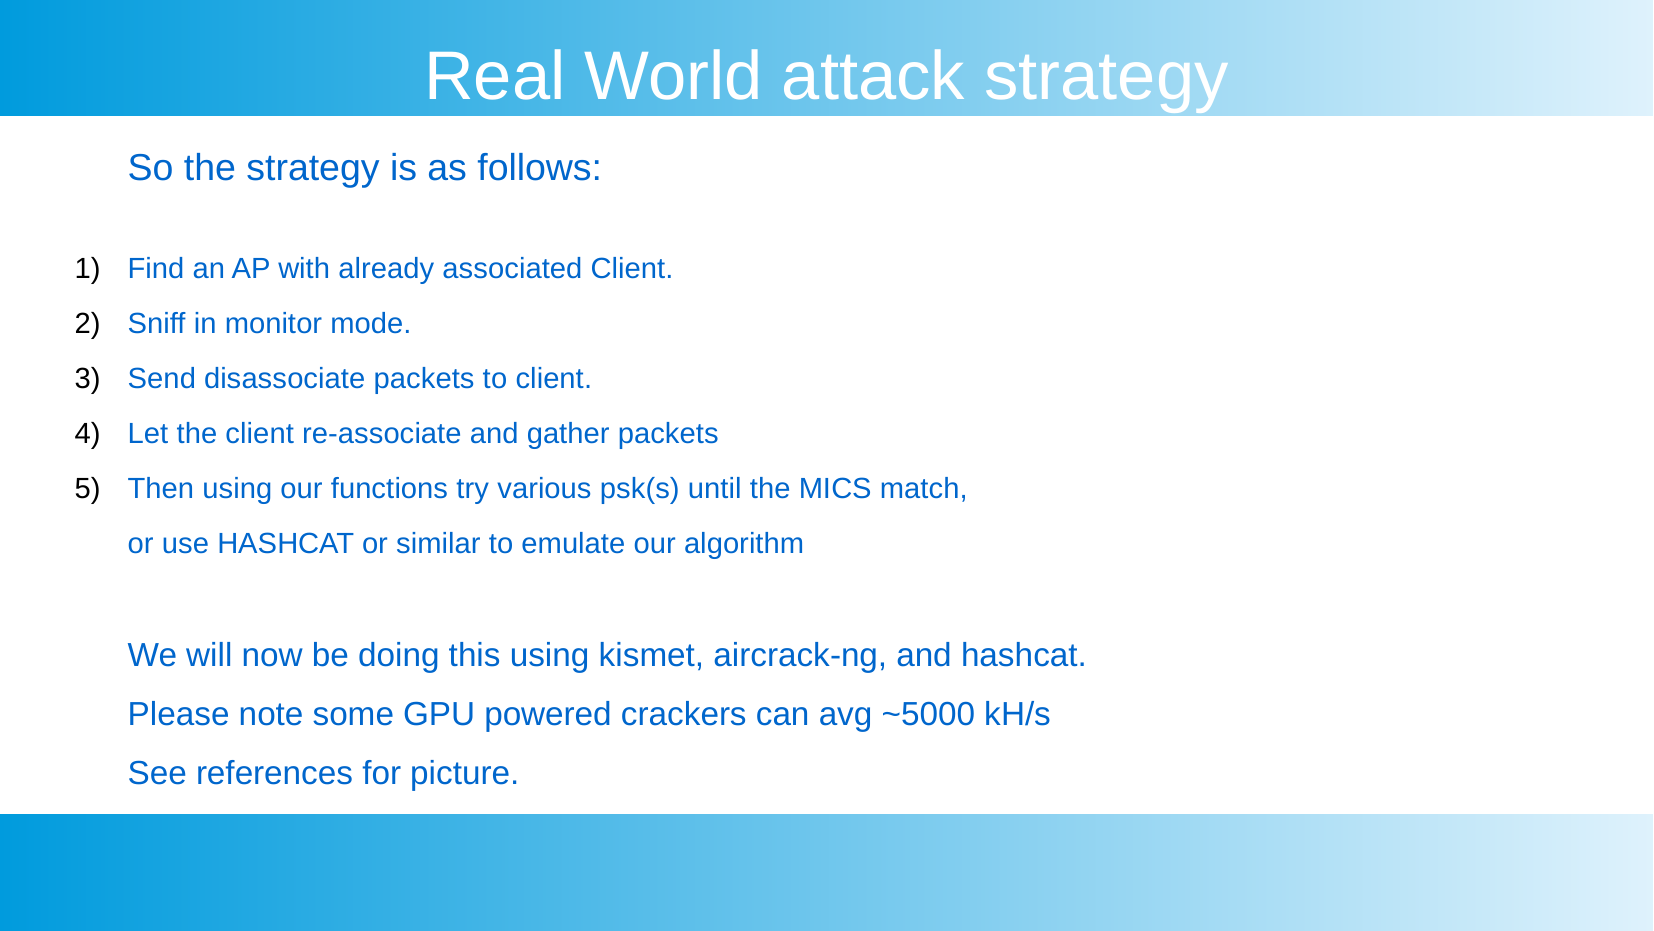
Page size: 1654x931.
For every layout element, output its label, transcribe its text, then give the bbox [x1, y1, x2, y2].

list So the strategy is as follows: Find an AP with already associated Client. Sniff in monitor mode. Send disassociate packets to client. Let the client re-associate and gather packets Then using our functions try various psk(s) until the MICS match, or use HASHCAT or similar to emulate our algorithm We will now be doing this using kismet, aircrack-ng, and hashcat. Please note some GPU powered crackers can avg ~5000 kH/s See references for picture. [56, 146, 1546, 686]
title Real World attack strategy [82, 37, 1571, 116]
